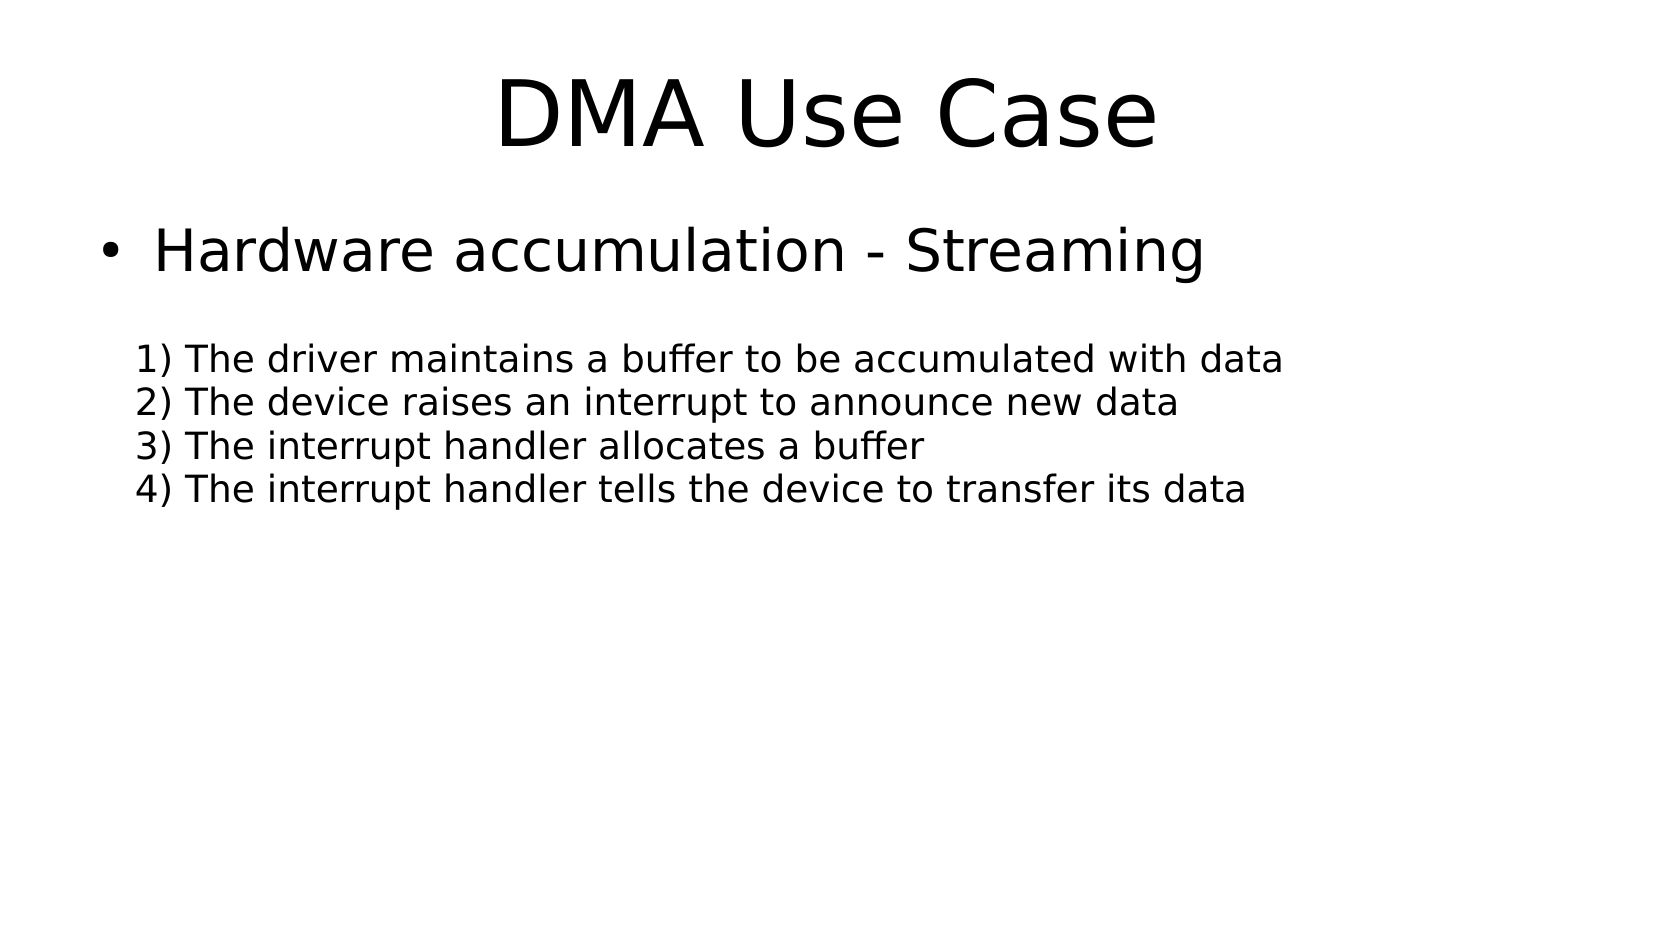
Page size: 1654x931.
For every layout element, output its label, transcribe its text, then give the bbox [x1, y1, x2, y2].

text_box 1) The driver maintains a buffer to be accumulated with data 2) The device raises an interrupt to announce new data 3) The interrupt handler allocates a buffer 4) The interrupt handler tells the device to transfer its data [120, 330, 1301, 563]
list Hardware accumulation - Streaming [82, 217, 1571, 301]
title DMA Use Case [82, 37, 1571, 193]
